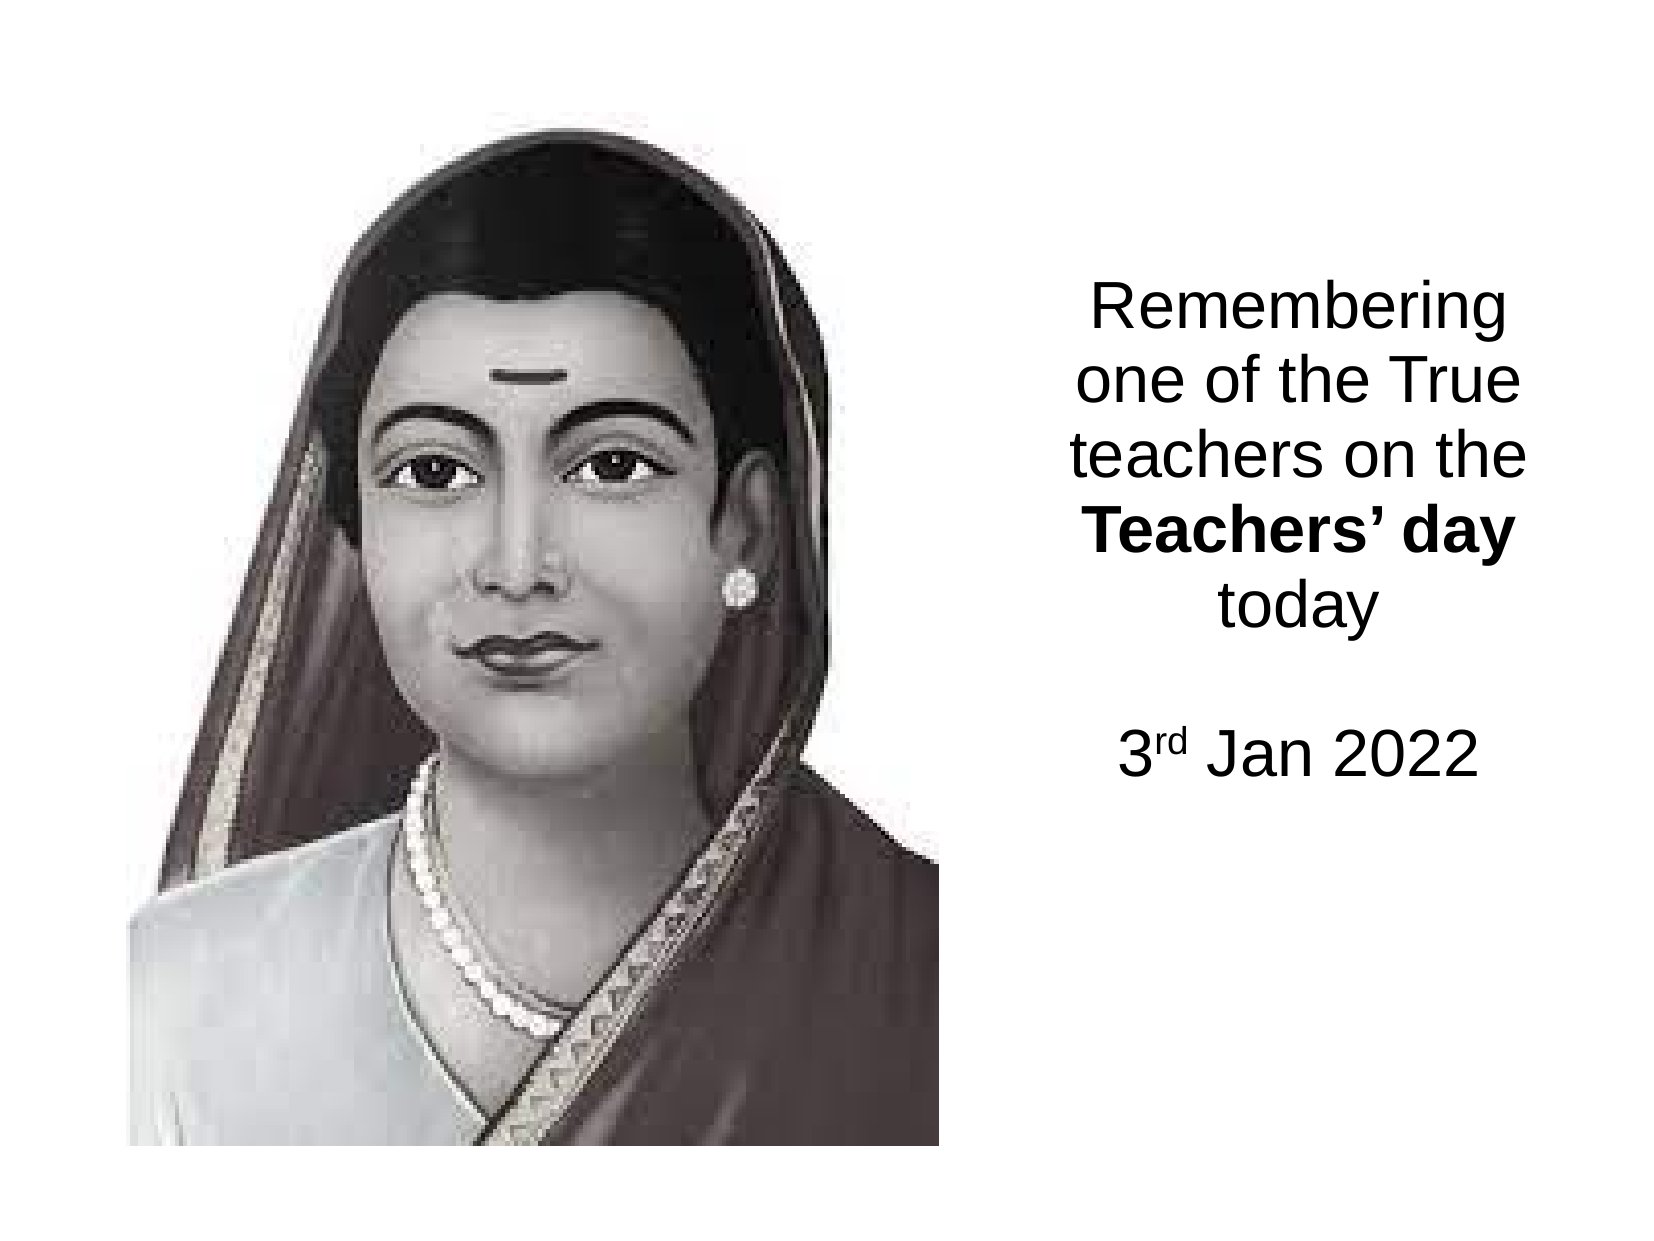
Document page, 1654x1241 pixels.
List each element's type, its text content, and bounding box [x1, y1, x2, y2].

subtitle Remembering one of the True teachers on the Teachers’ day today 3rd Jan 2022 [1027, 49, 1571, 1010]
picture [126, 112, 939, 1146]
